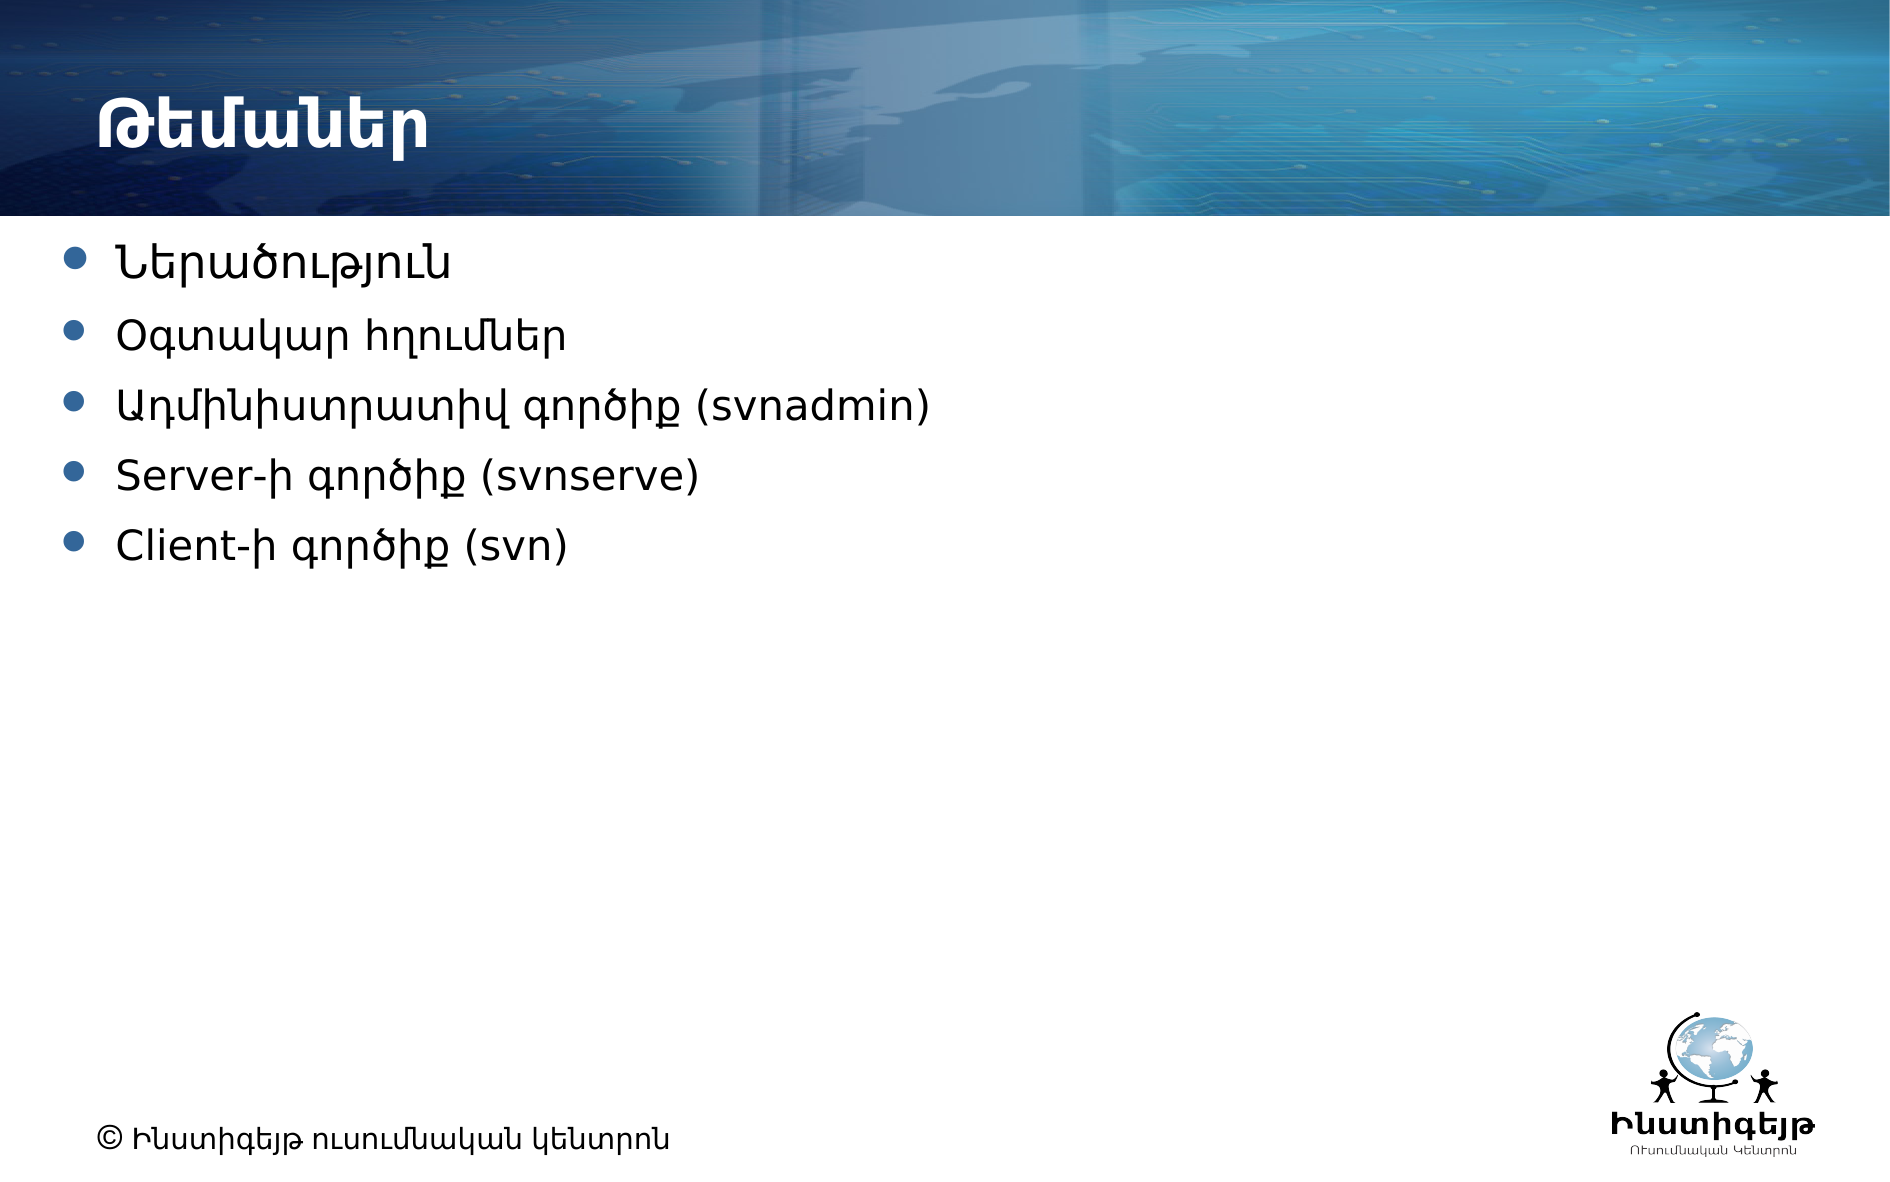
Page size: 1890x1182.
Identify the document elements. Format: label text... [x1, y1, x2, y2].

title Թեմաներ [94, 47, 1793, 217]
list Ներածություն Օգտակար հղումներ Ադմինիստրատիվ գործիք (svnadmin) Server-ի գործիք (svnserve) Client-ի գործիք (svn) [59, 236, 1831, 1016]
picture [1612, 1016, 1815, 1157]
picture [0, 0, 1890, 216]
